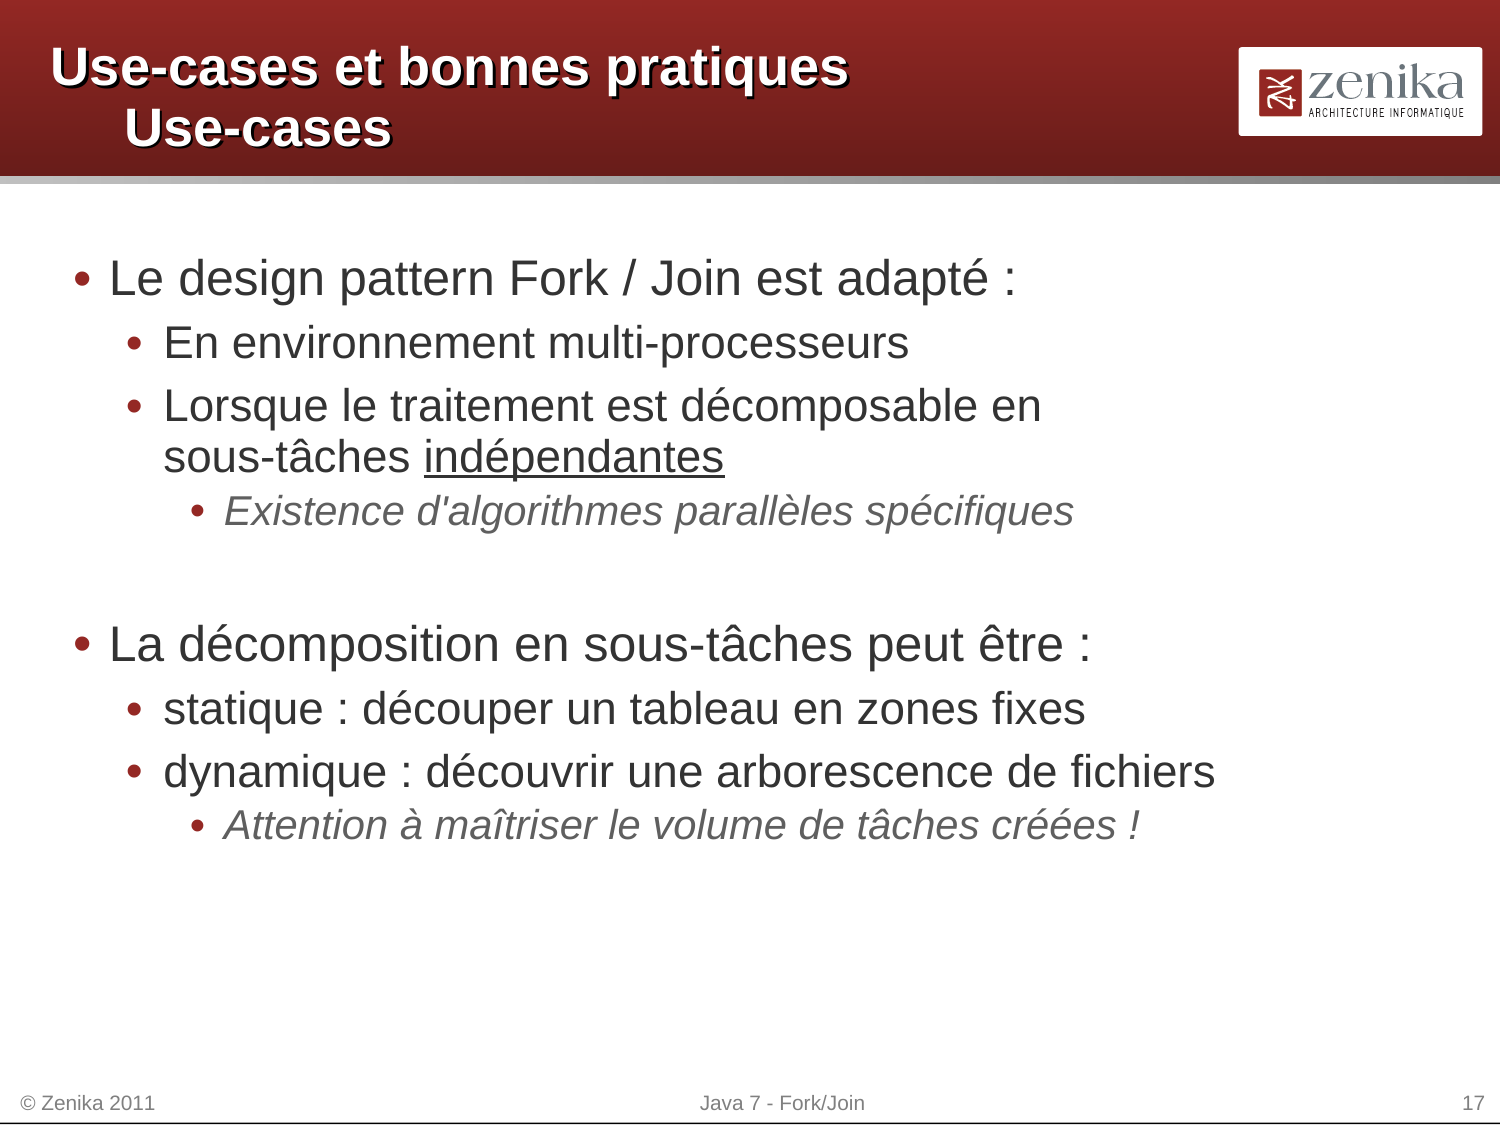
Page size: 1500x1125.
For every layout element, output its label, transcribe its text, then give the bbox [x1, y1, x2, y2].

title Use-cases et bonnes pratiques Use-cases [50, 15, 1206, 180]
picture [1257, 58, 1464, 125]
list Le design pattern Fork / Join est adapté : En environnement multi-processeurs Lorsque le traitement est décomposable en sous-tâches indépendantes Existence d'algorithmes parallèles spécifiques La décomposition en sous-tâches peut être : statique : découper un tableau en zones fixes dynamique : découvrir une arborescence de fichiers Attention à maîtriser le volume de tâches créées ! [50, 249, 1435, 1079]
